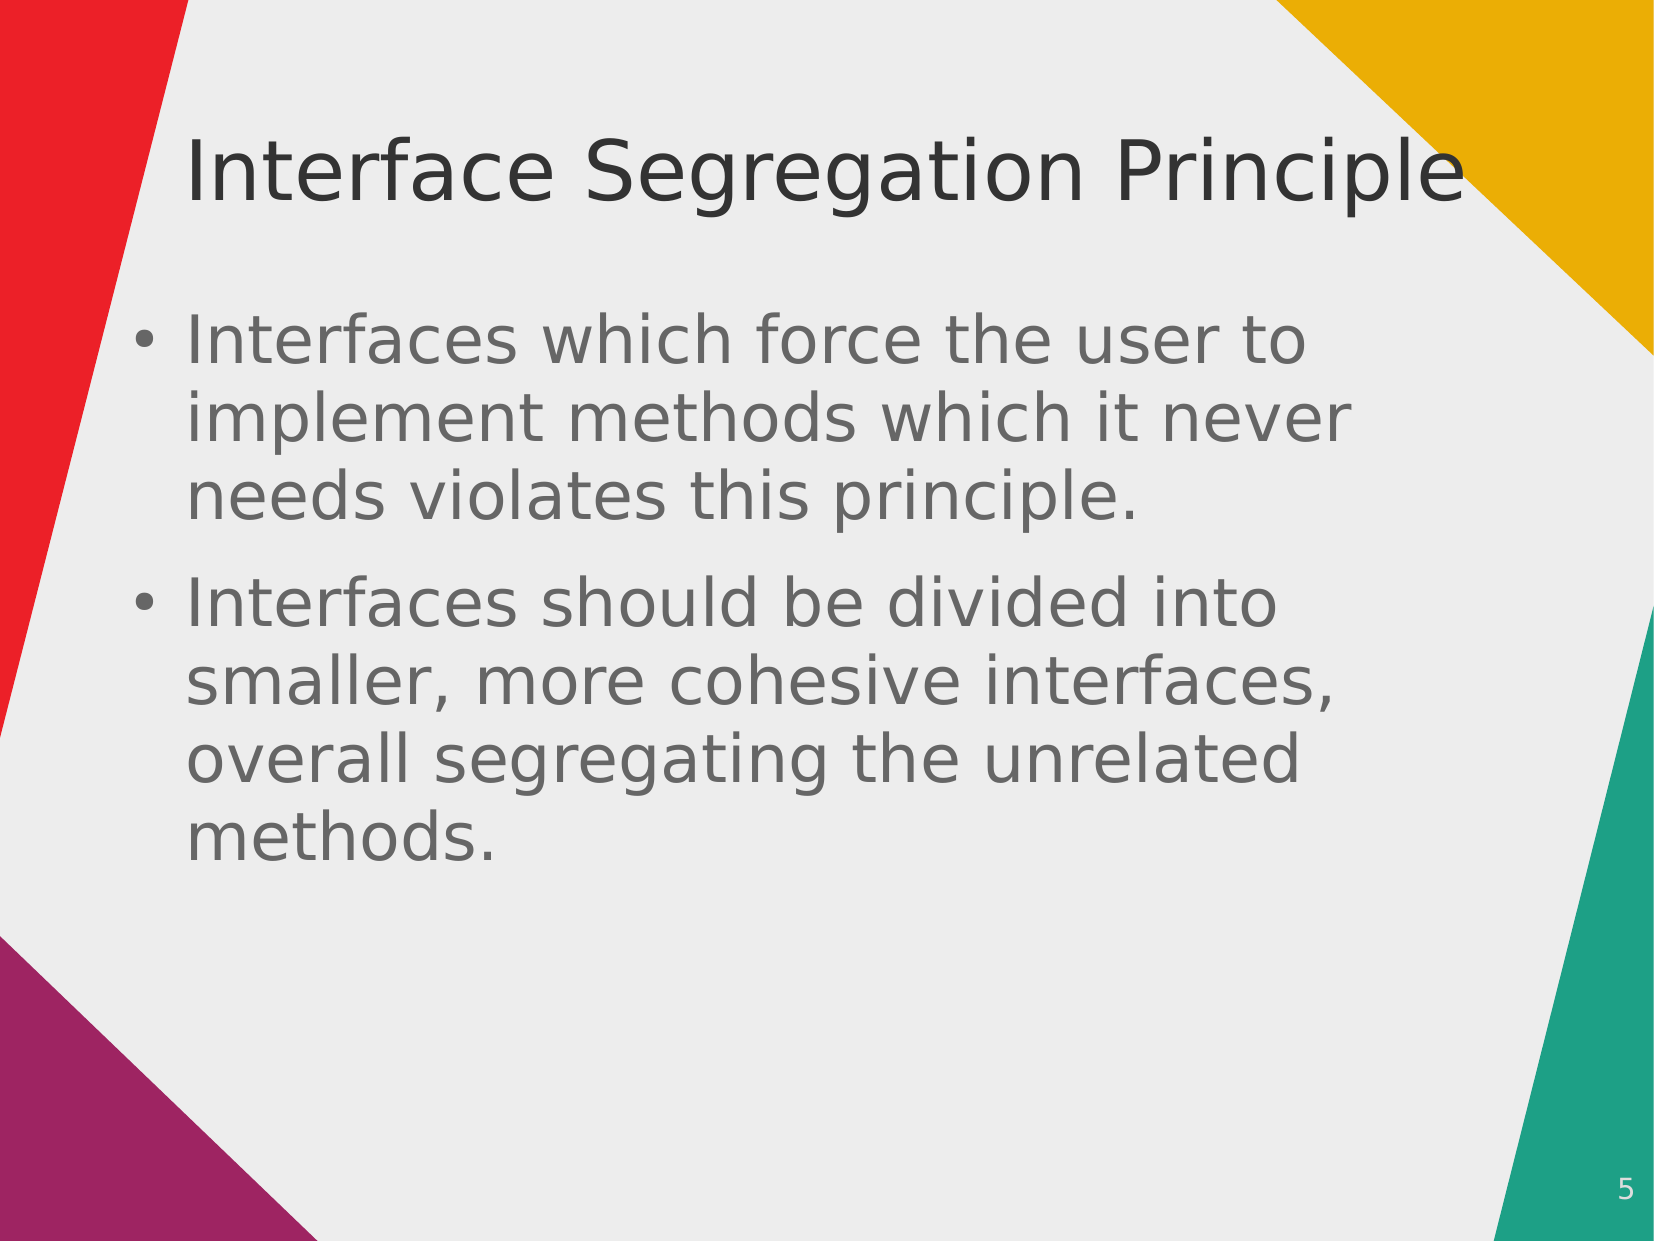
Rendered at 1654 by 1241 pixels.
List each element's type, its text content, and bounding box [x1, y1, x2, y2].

list Interfaces which force the user to implement methods which it never needs violates this principle. Interfaces should be divided into smaller, more cohesive interfaces, overall segregating the unrelated methods. [114, 302, 1539, 1033]
title Interface Segregation Principle [114, 73, 1539, 271]
